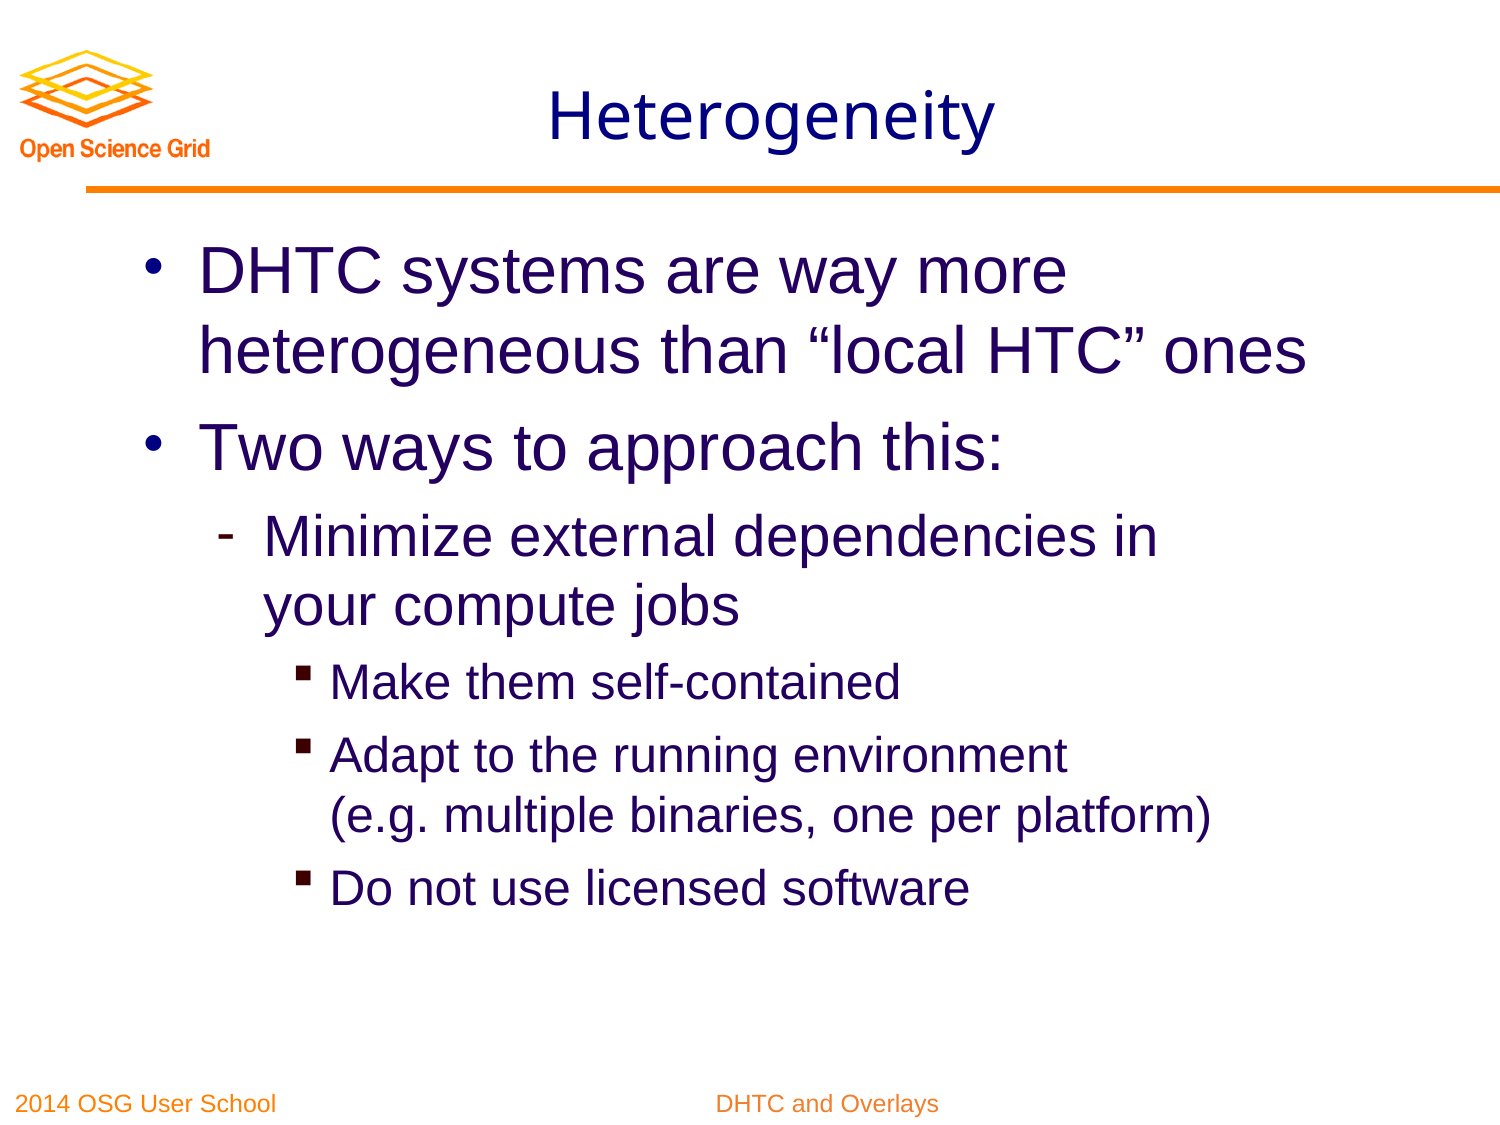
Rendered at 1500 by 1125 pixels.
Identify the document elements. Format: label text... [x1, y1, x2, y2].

picture [0, 27, 201, 179]
list DHTC systems are way more heterogeneous than “local HTC” ones Two ways to approach this: Minimize external dependencies in your compute jobs Make them self-contained Adapt to the running environment (e.g. multiple binaries, one per platform) Do not use licensed software [127, 218, 1403, 1023]
title Heterogeneity [201, 18, 1342, 207]
